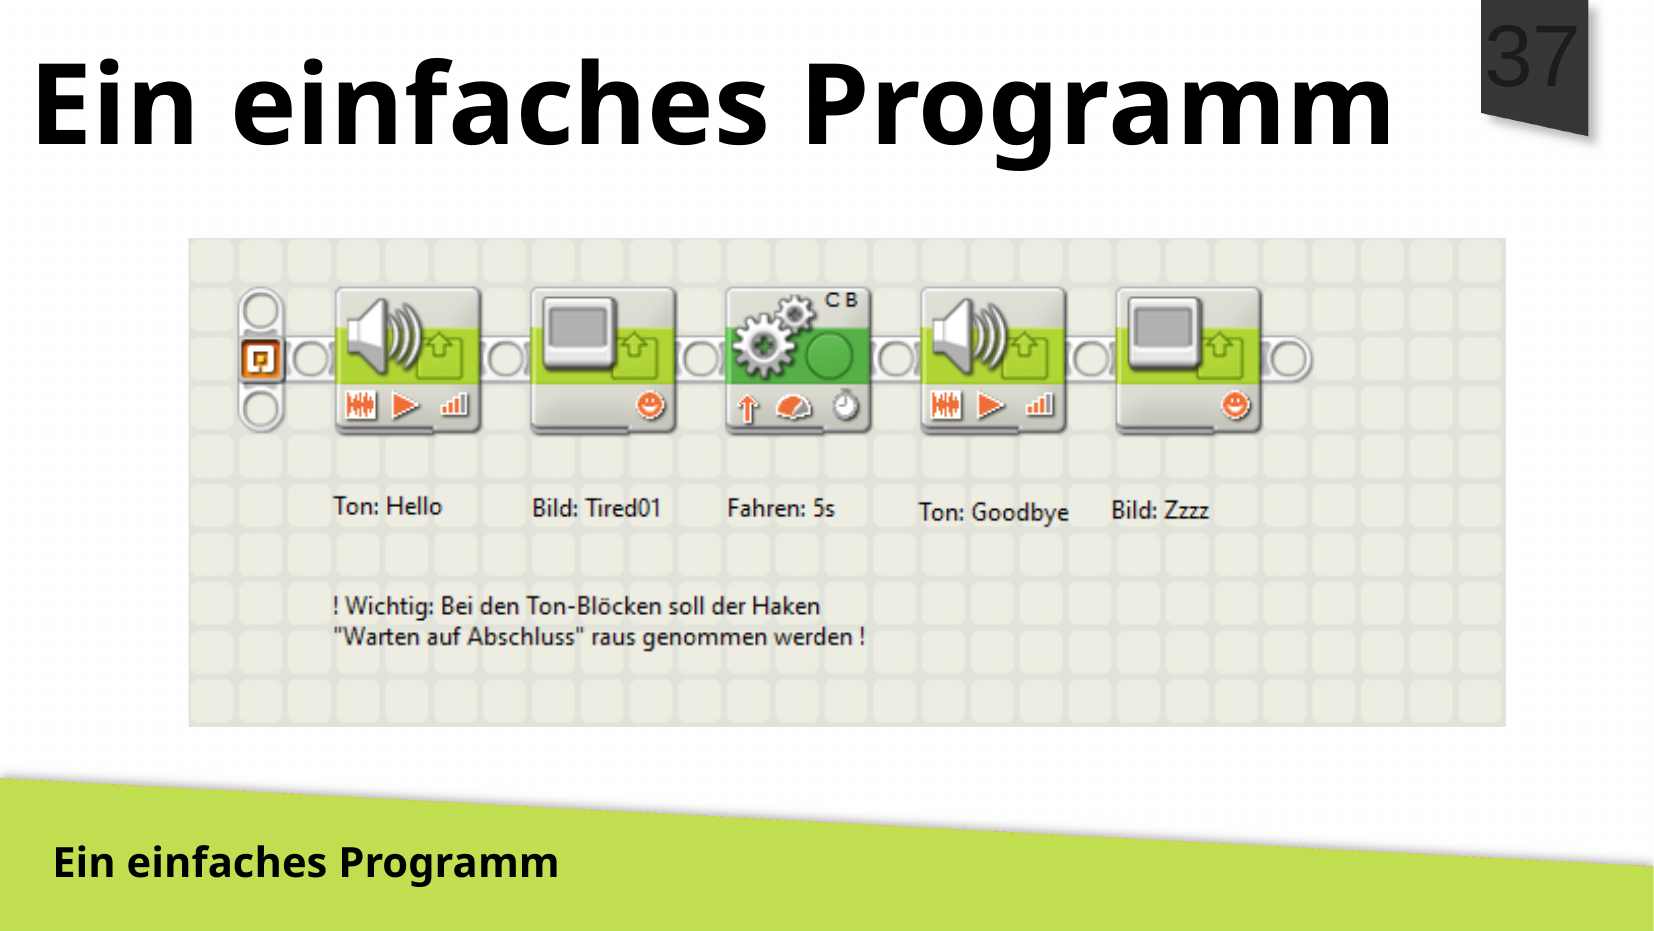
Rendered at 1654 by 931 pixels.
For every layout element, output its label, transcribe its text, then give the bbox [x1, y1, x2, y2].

picture [0, 0, 1654, 931]
text_box <Foliennummer> [1145, 0, 1597, 151]
text_box Ein einfaches Programm [37, 825, 863, 901]
title Ein einfaches Programm [29, 19, 1530, 182]
